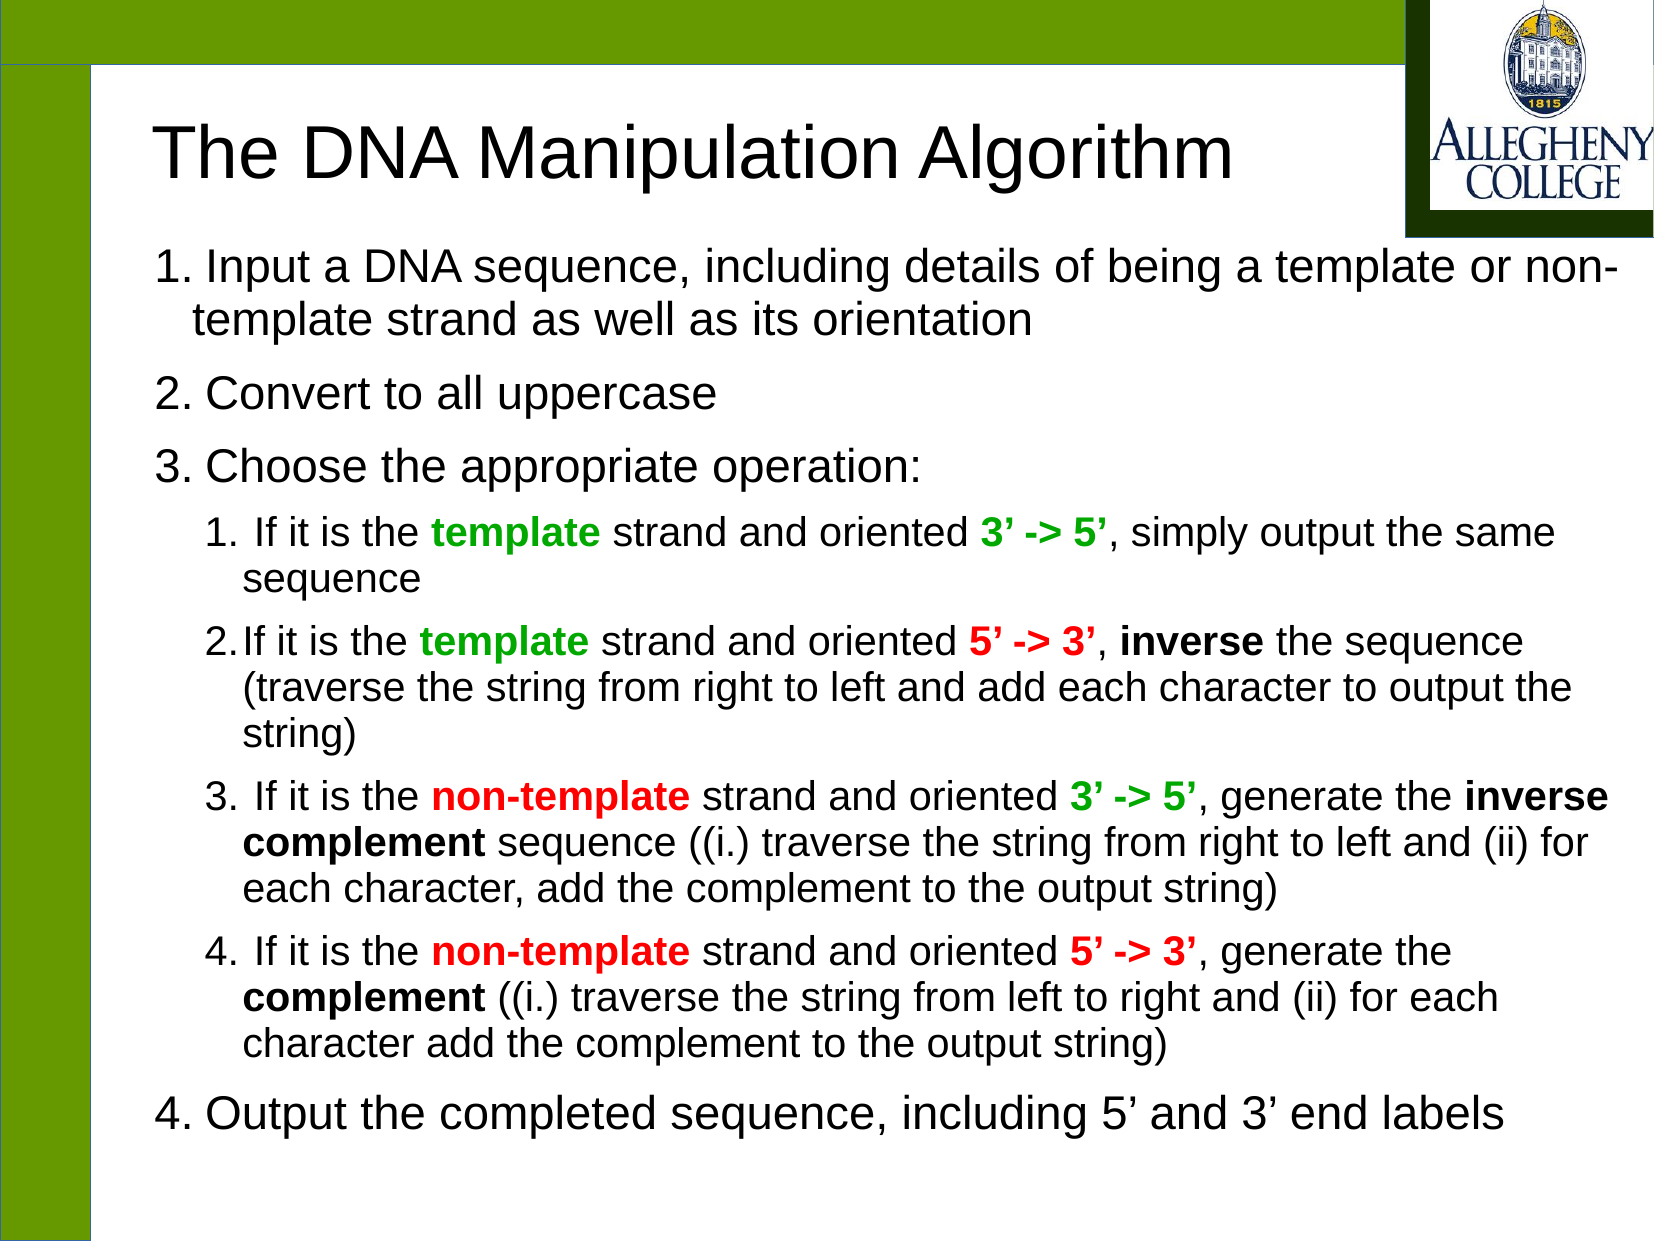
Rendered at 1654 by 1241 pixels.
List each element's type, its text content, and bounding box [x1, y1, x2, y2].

text_box [0, 0, 1654, 1241]
title The DNA Manipulation Algorithm [112, 65, 1276, 257]
list Input a DNA sequence, including details of being a template or non-template strand as well as its orientation Convert to all uppercase Choose the appropriate operation: If it is the template strand and oriented 3’ -> 5’, simply output the same sequence If it is the template strand and oriented 5’ -> 3’, inverse the sequence (traverse the string from right to left and add each character to output the string) If it is the non-template strand and oriented 3’ -> 5’, generate the inverse complement sequence ((i.) traverse the string from right to left and (ii) for each character, add the complement to the output string) If it is the non-template strand and oriented 5’ -> 3’, generate the complement ((i.) traverse the string from left to right and (ii) for each character add the complement to the output string) Output the completed sequence, including 5’ and 3’ end labels [141, 240, 1630, 1141]
picture [1430, 0, 1654, 210]
